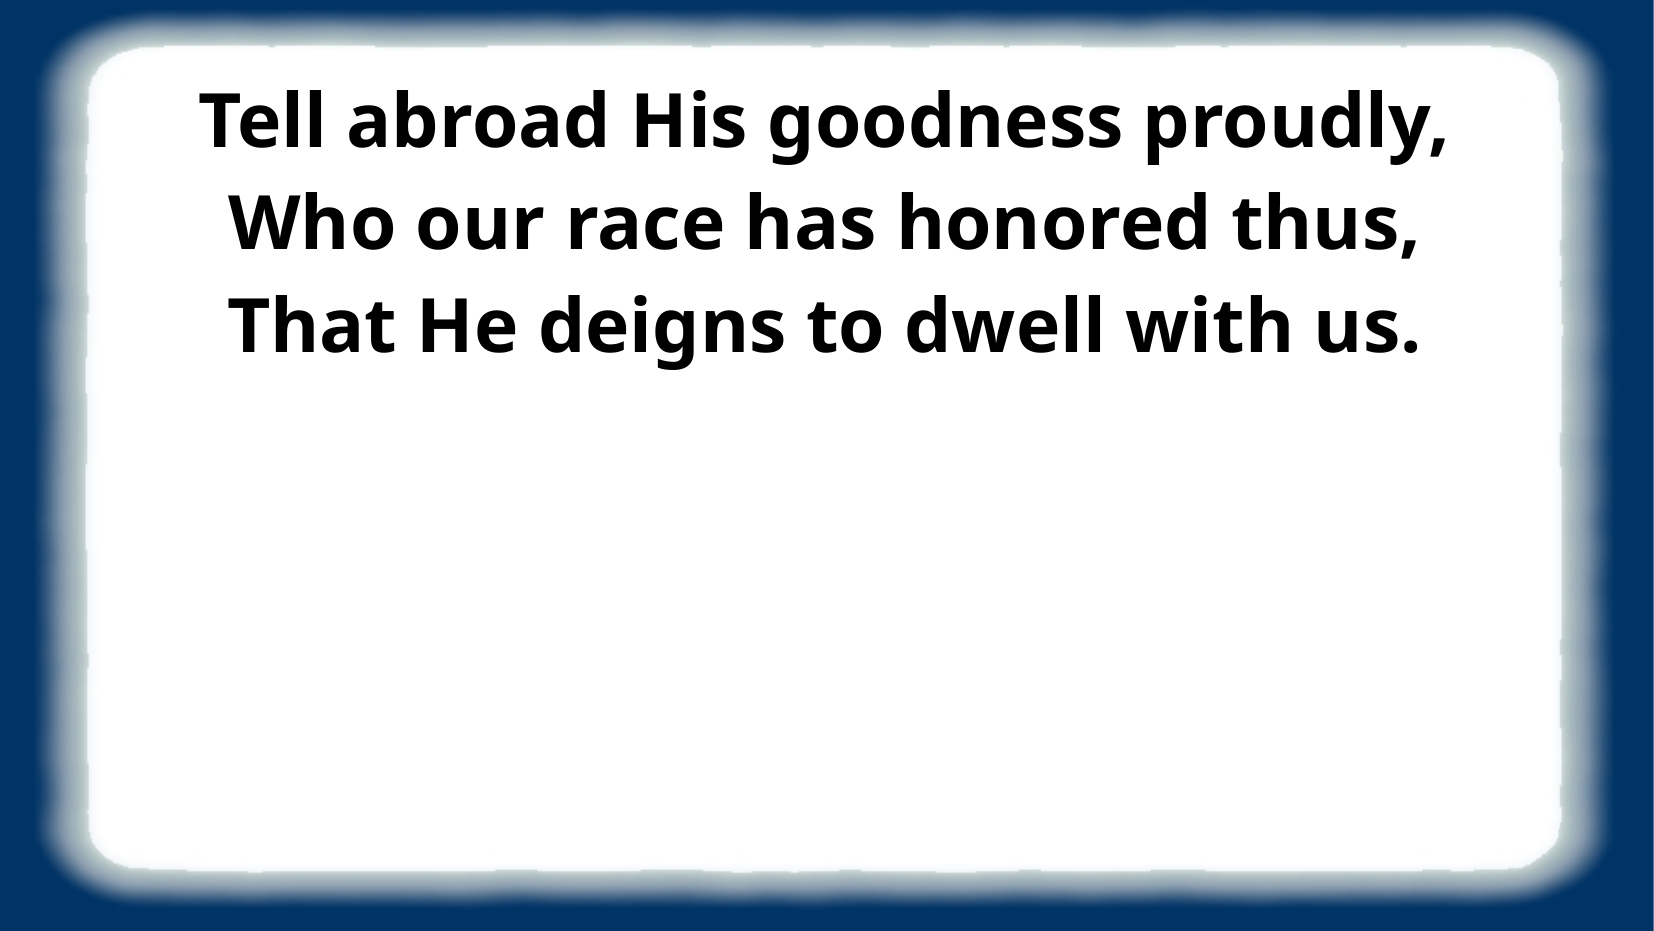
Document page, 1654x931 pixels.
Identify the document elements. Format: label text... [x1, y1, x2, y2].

text_box Tell abroad His goodness proudly, Who our race has honored thus, That He deigns to dwell with us. [120, 60, 1531, 375]
picture [0, 0, 1654, 931]
